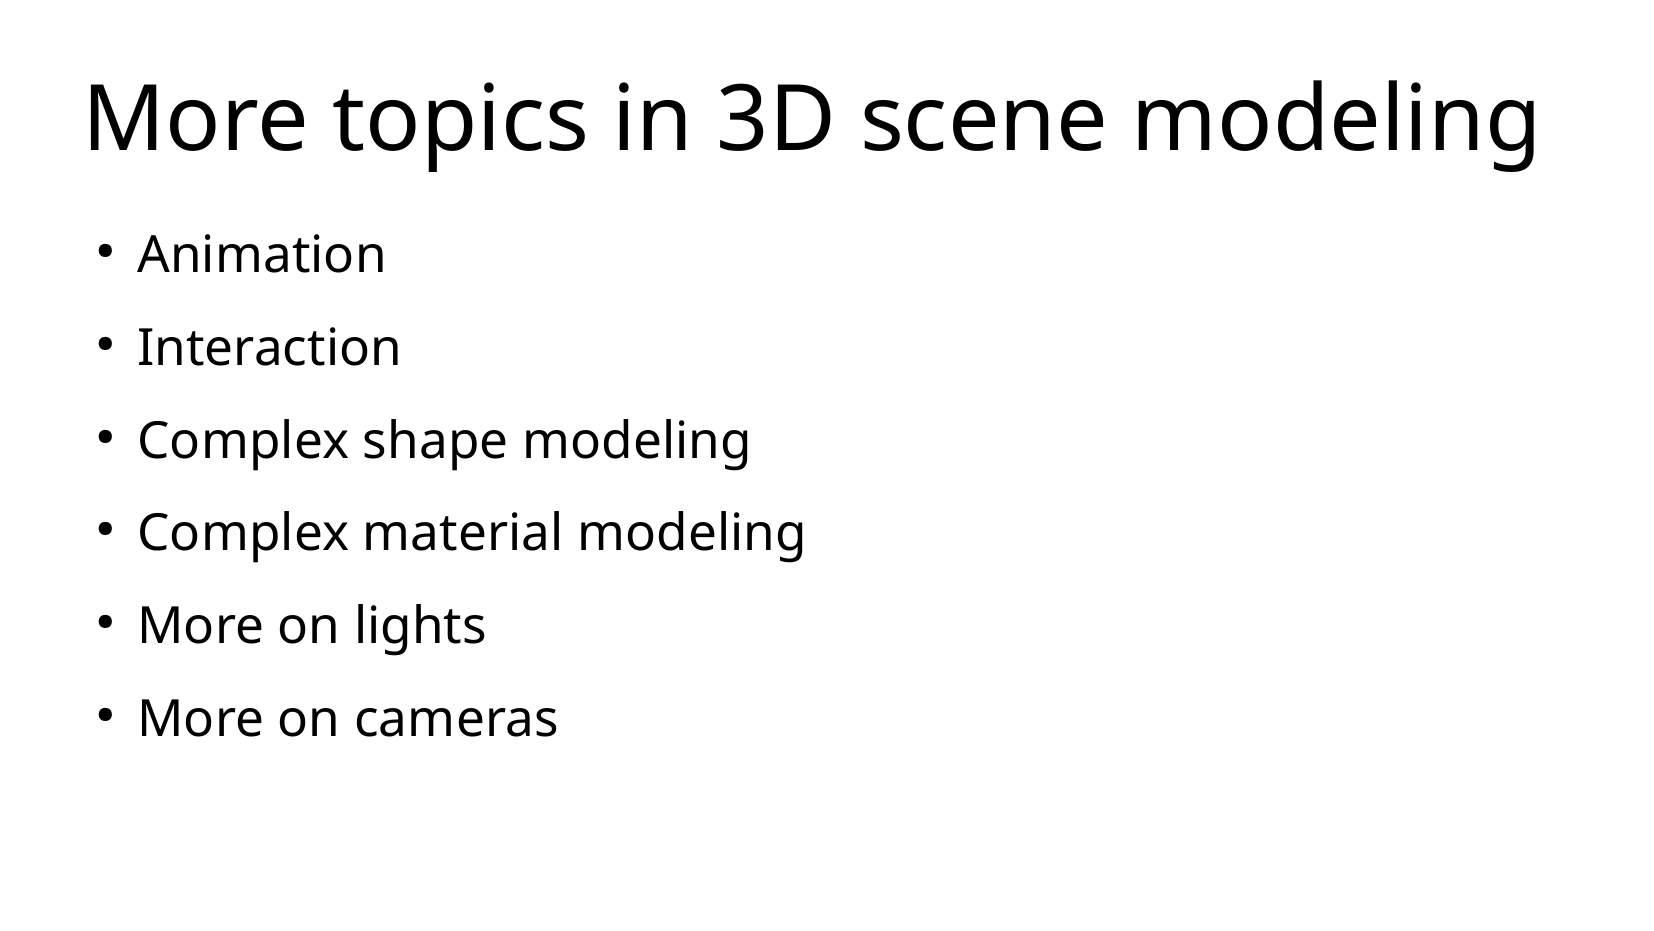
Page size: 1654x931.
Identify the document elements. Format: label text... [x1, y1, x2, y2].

list Animation Interaction Complex shape modeling Complex material modeling More on lights More on cameras [82, 217, 1571, 758]
title More topics in 3D scene modeling [82, 37, 1571, 193]
